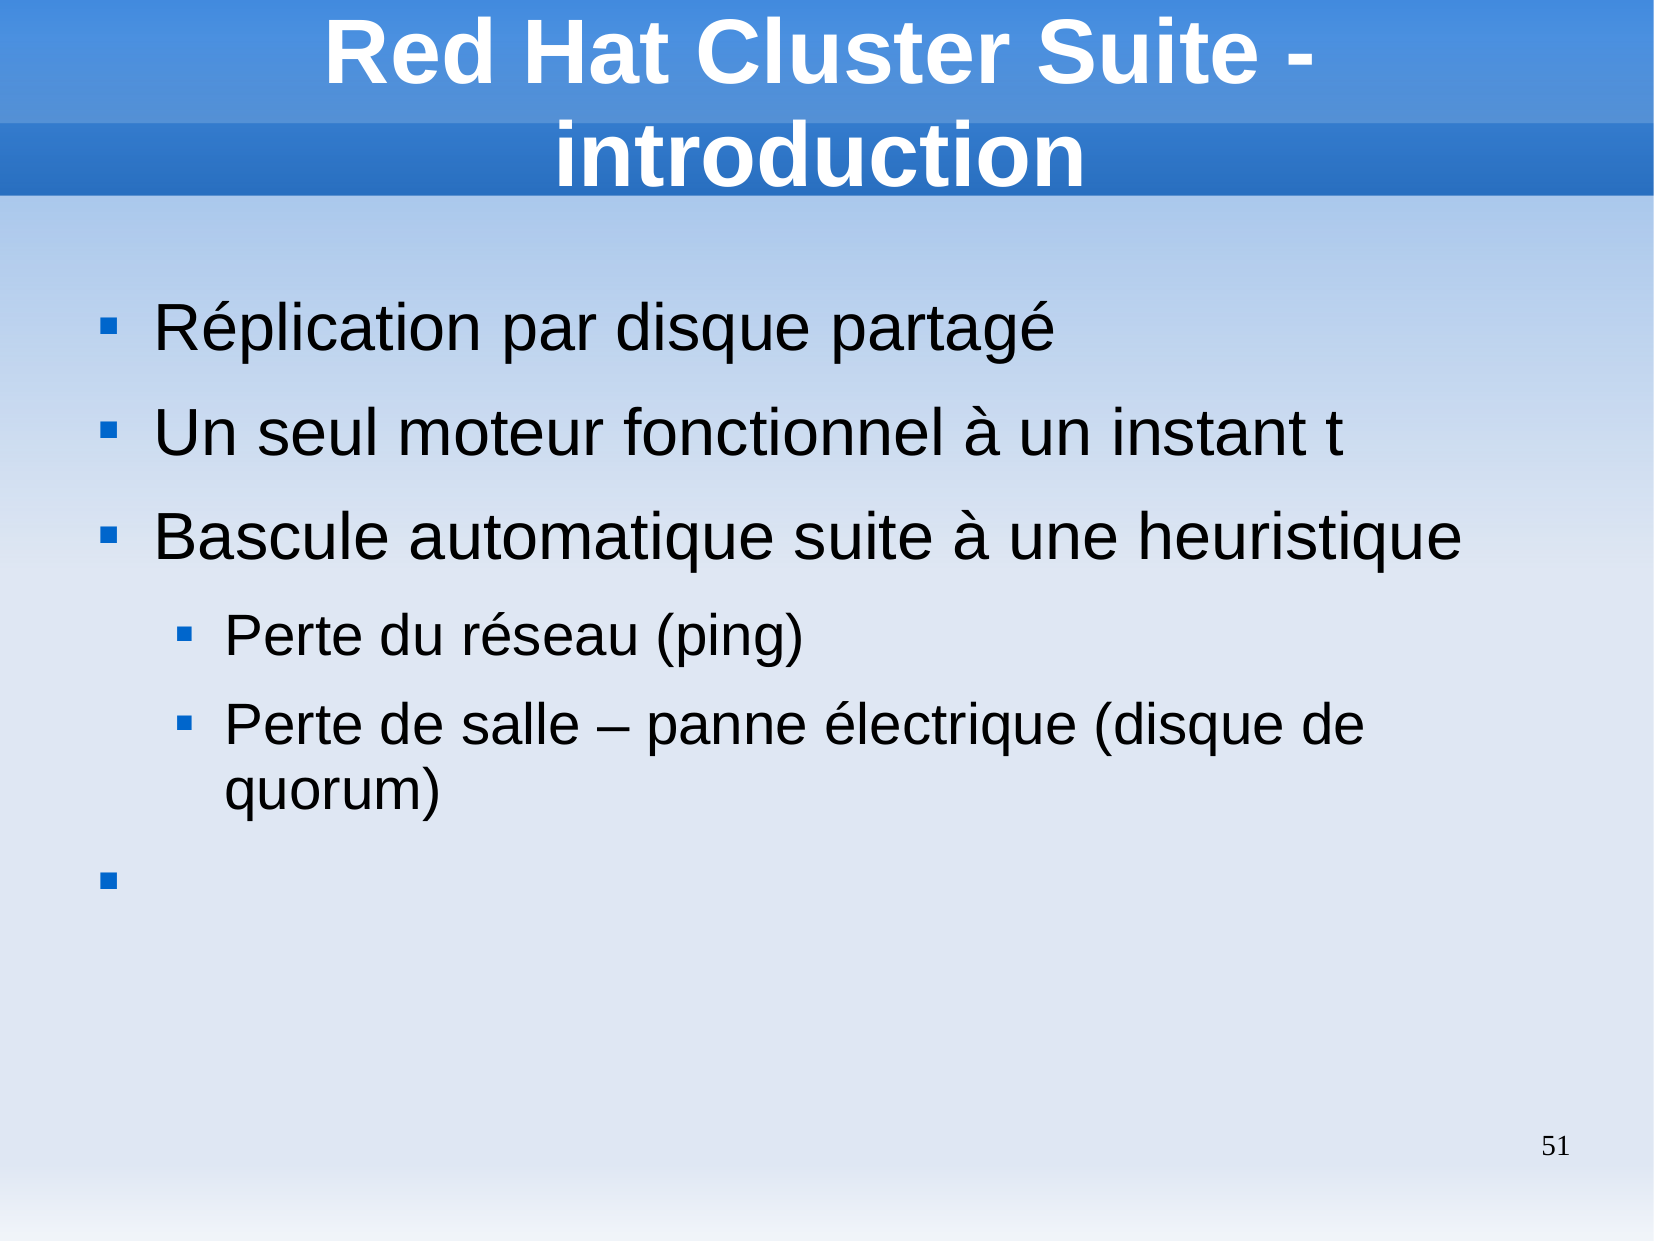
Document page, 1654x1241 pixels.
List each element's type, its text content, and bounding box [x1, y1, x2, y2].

title Red Hat Cluster Suite - introduction [76, 1, 1565, 207]
picture [0, 0, 1654, 1241]
list Réplication par disque partagé Un seul moteur fonctionnel à un instant t Bascule automatique suite à une heuristique Perte du réseau (ping) Perte de salle – panne électrique (disque de quorum) [82, 290, 1571, 1094]
